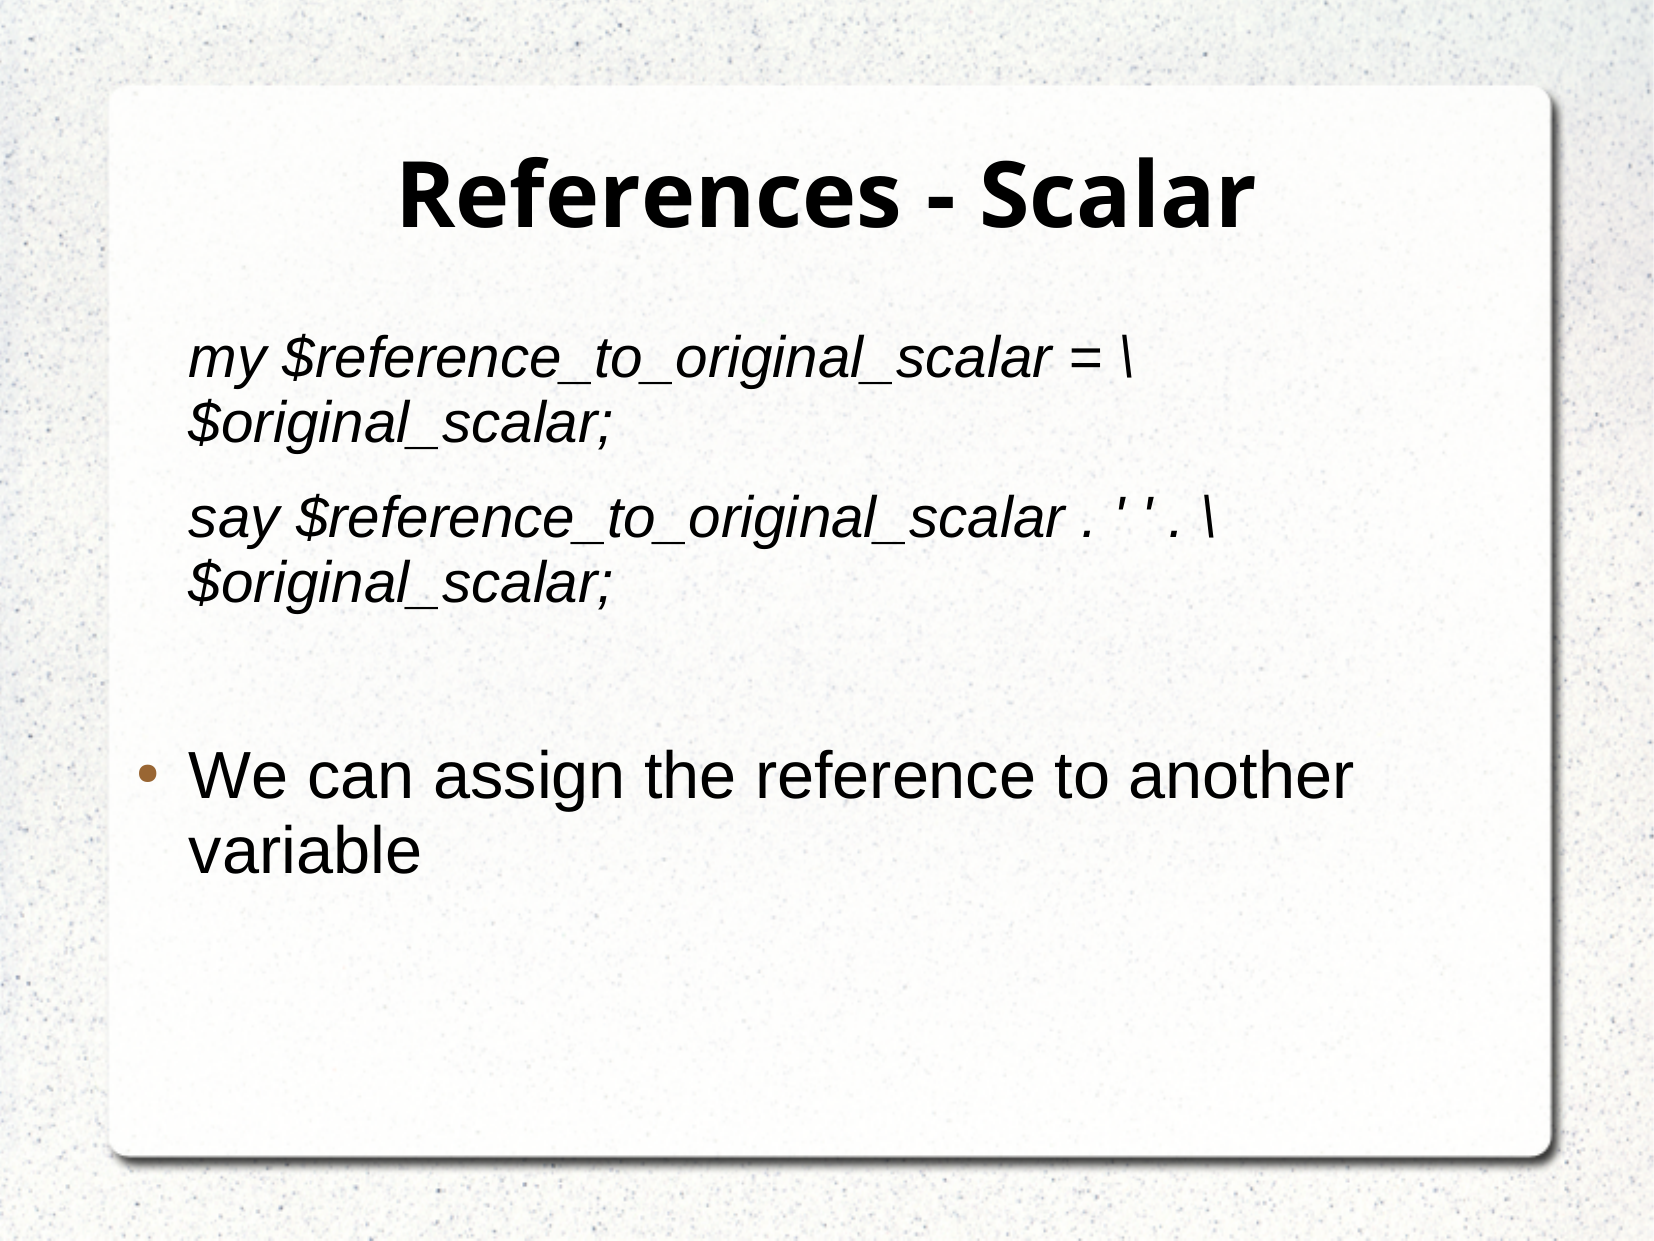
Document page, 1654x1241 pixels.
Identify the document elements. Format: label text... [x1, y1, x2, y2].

title References - Scalar [118, 88, 1536, 296]
picture [0, 0, 1654, 1241]
list my $reference_to_original_scalar = \$original_scalar; say $reference_to_original_scalar . ' ' . \$original_scalar; We can assign the reference to another variable [118, 324, 1506, 1063]
